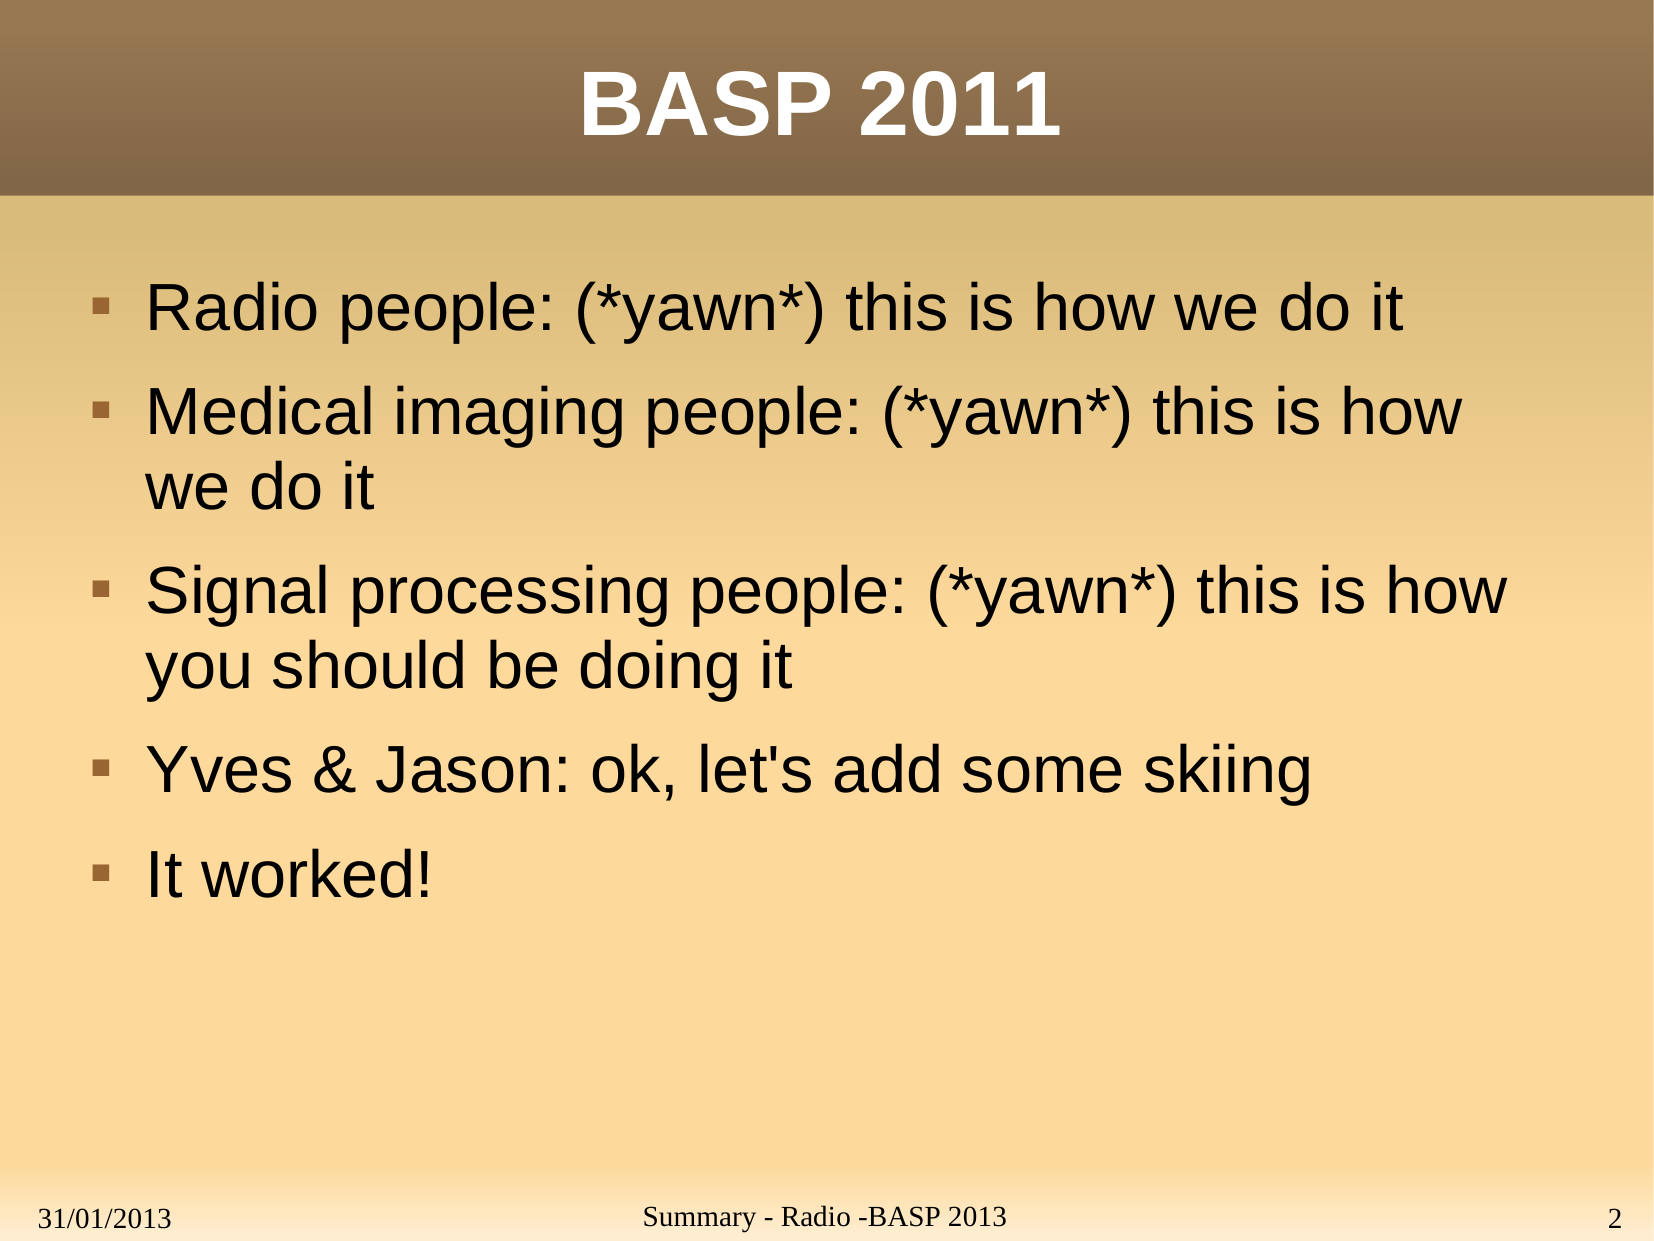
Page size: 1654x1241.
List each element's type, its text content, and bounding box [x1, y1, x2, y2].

title BASP 2011 [76, 0, 1565, 208]
list Radio people: (*yawn*) this is how we do it Medical imaging people: (*yawn*) this is how we do it Signal processing people: (*yawn*) this is how you should be doing it Yves & Jason: ok, let's add some skiing It worked! [75, 270, 1564, 1089]
picture [0, 0, 1654, 1241]
